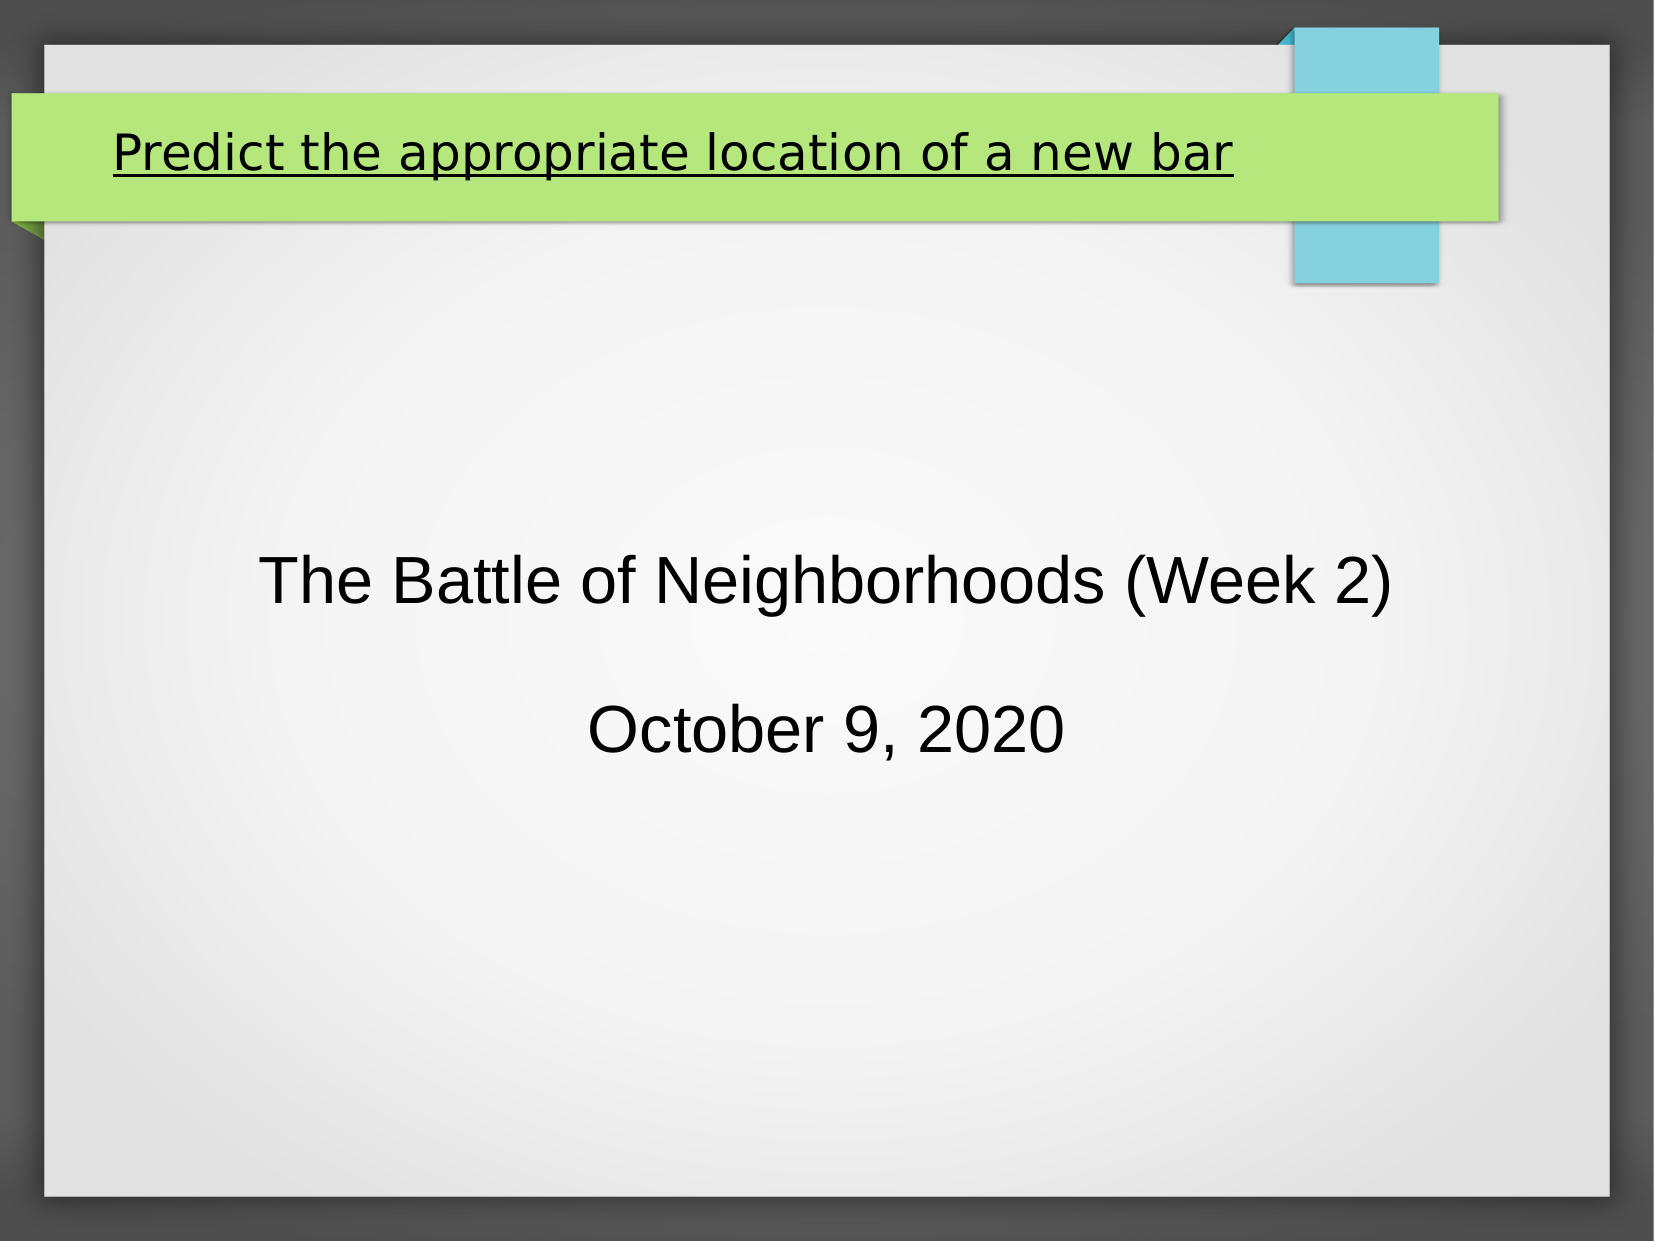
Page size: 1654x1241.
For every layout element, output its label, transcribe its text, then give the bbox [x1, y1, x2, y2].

subtitle The Battle of Neighborhoods (Week 2) October 9, 2020 [82, 295, 1571, 1015]
picture [0, 0, 1654, 1241]
title Predict the appropriate location of a new bar [82, 94, 1264, 213]
